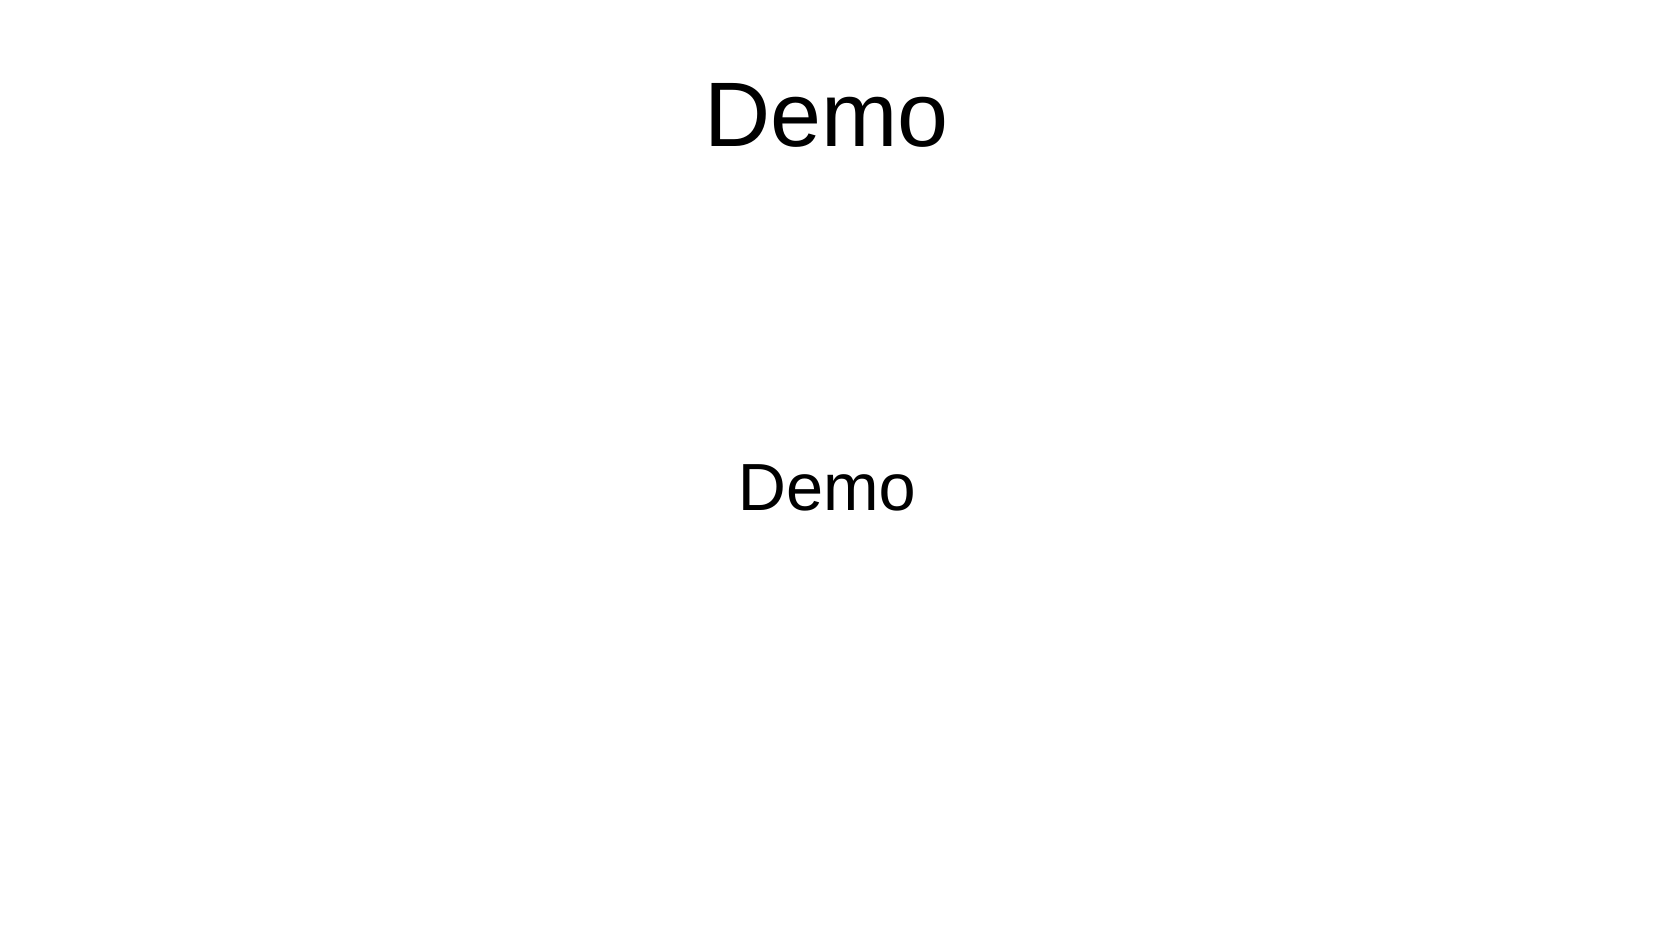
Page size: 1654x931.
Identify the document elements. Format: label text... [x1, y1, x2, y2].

title Demo [82, 37, 1571, 193]
subtitle Demo [82, 217, 1571, 758]
